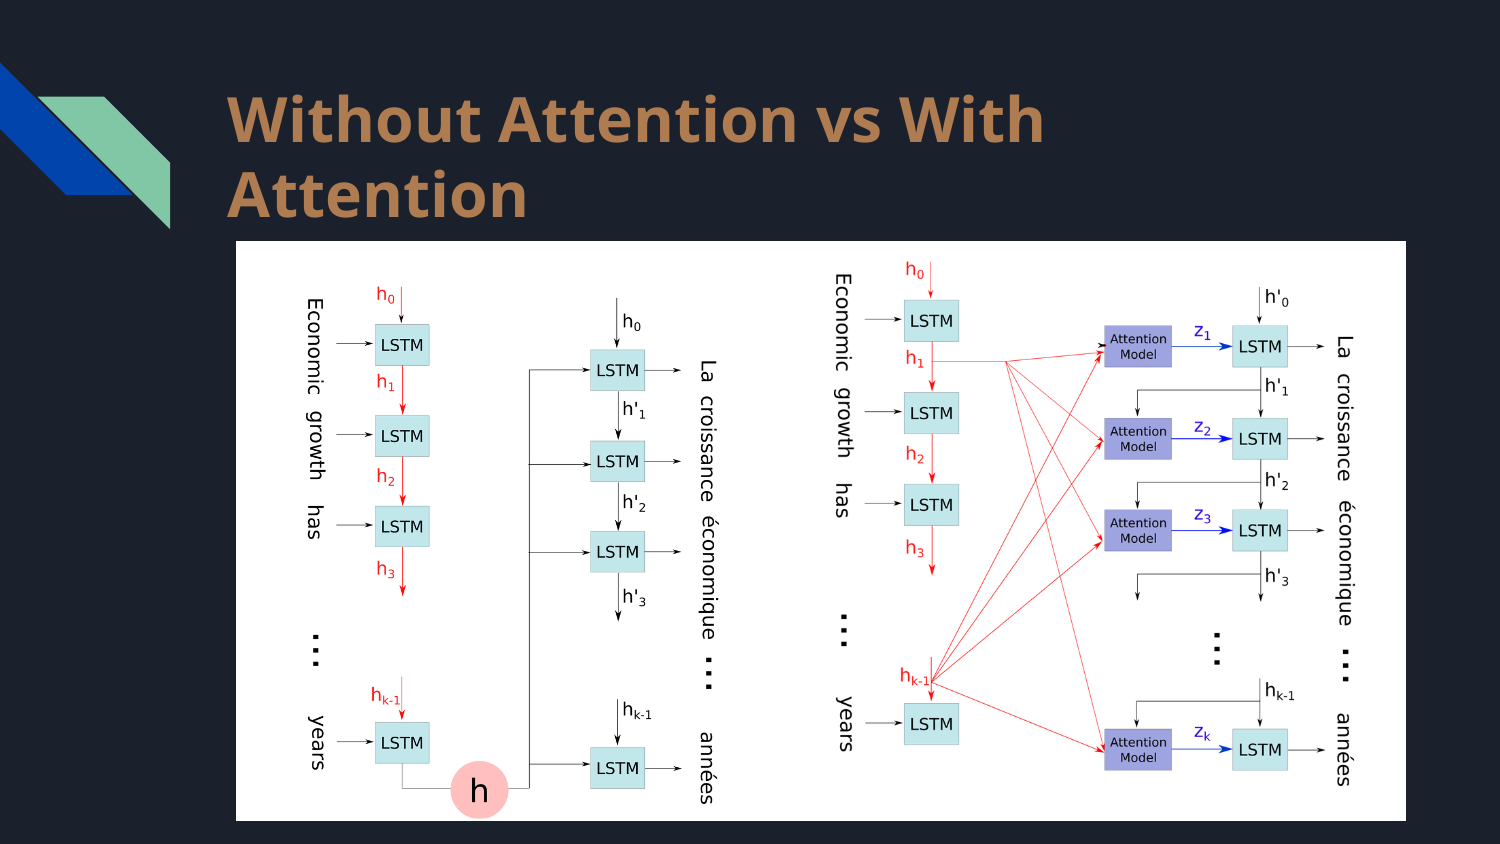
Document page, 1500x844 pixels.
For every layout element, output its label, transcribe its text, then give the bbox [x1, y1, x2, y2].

picture [236, 241, 1406, 822]
title Without Attention vs With Attention [212, 64, 1368, 215]
